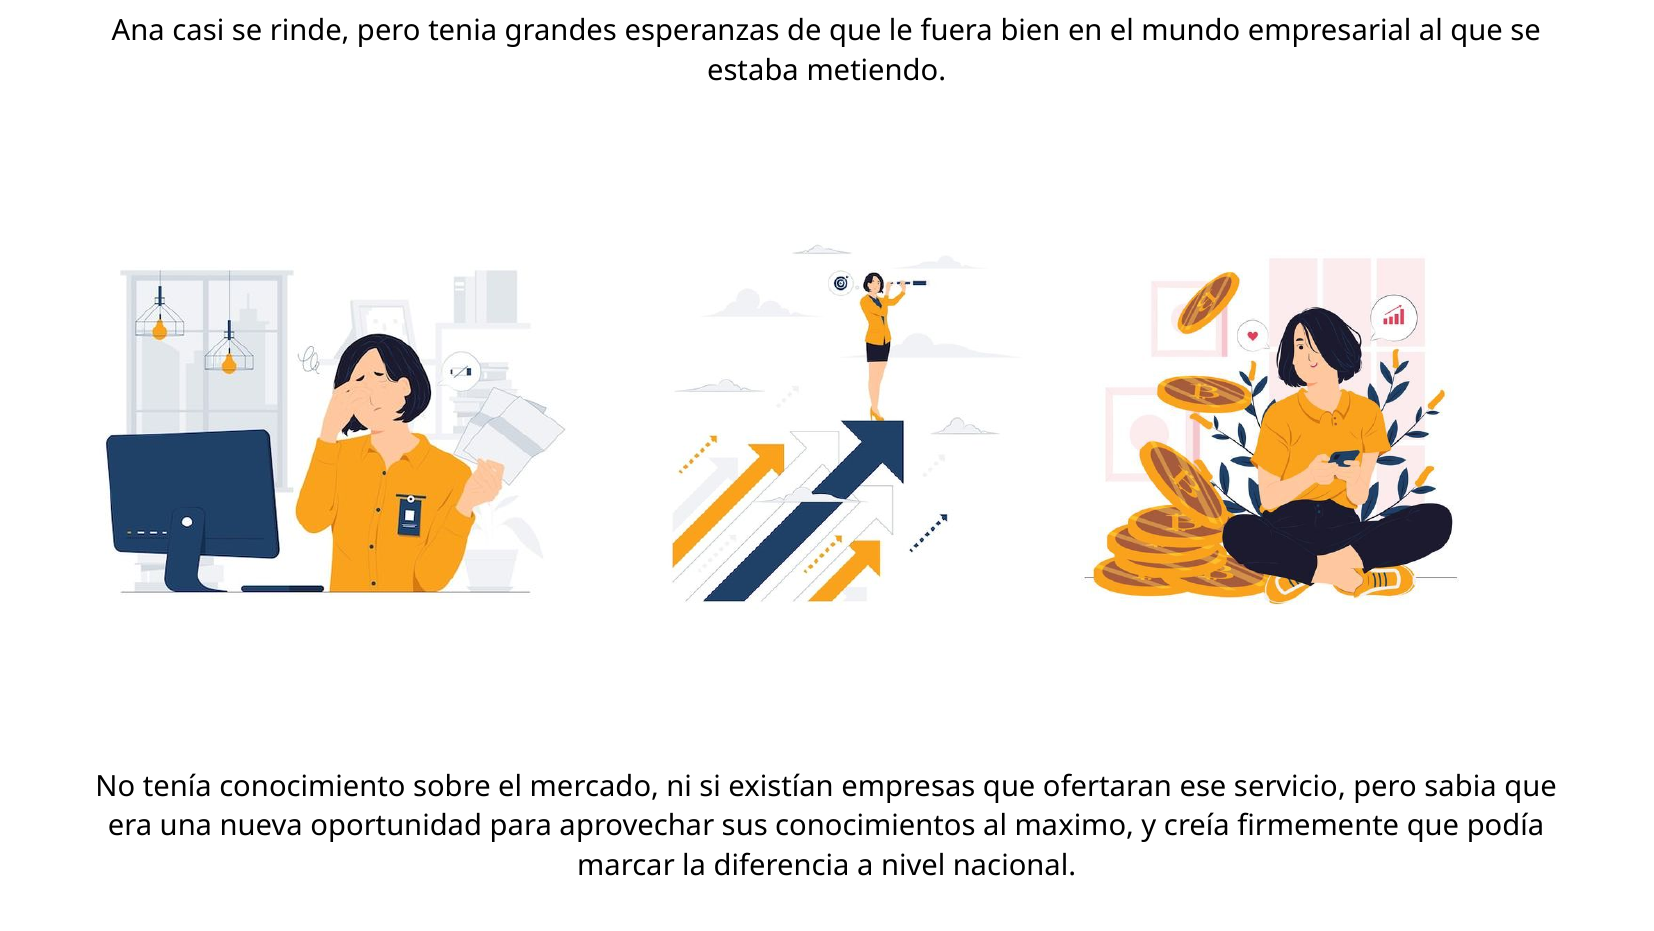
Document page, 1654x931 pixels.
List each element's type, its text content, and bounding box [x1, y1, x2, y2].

subtitle Ana casi se rinde, pero tenia grandes esperanzas de que le fuera bien en el mundo empresarial al que se estaba metiendo. No tenía conocimiento sobre el mercado, ni si existían empresas que ofertaran ese servicio, pero sabia que era una nueva oportunidad para aprovechar sus conocimientos al maximo, y creía firmemente que podía marcar la diferencia a nivel nacional. [82, 37, 1571, 857]
picture [620, 206, 1488, 650]
picture [59, 220, 591, 650]
